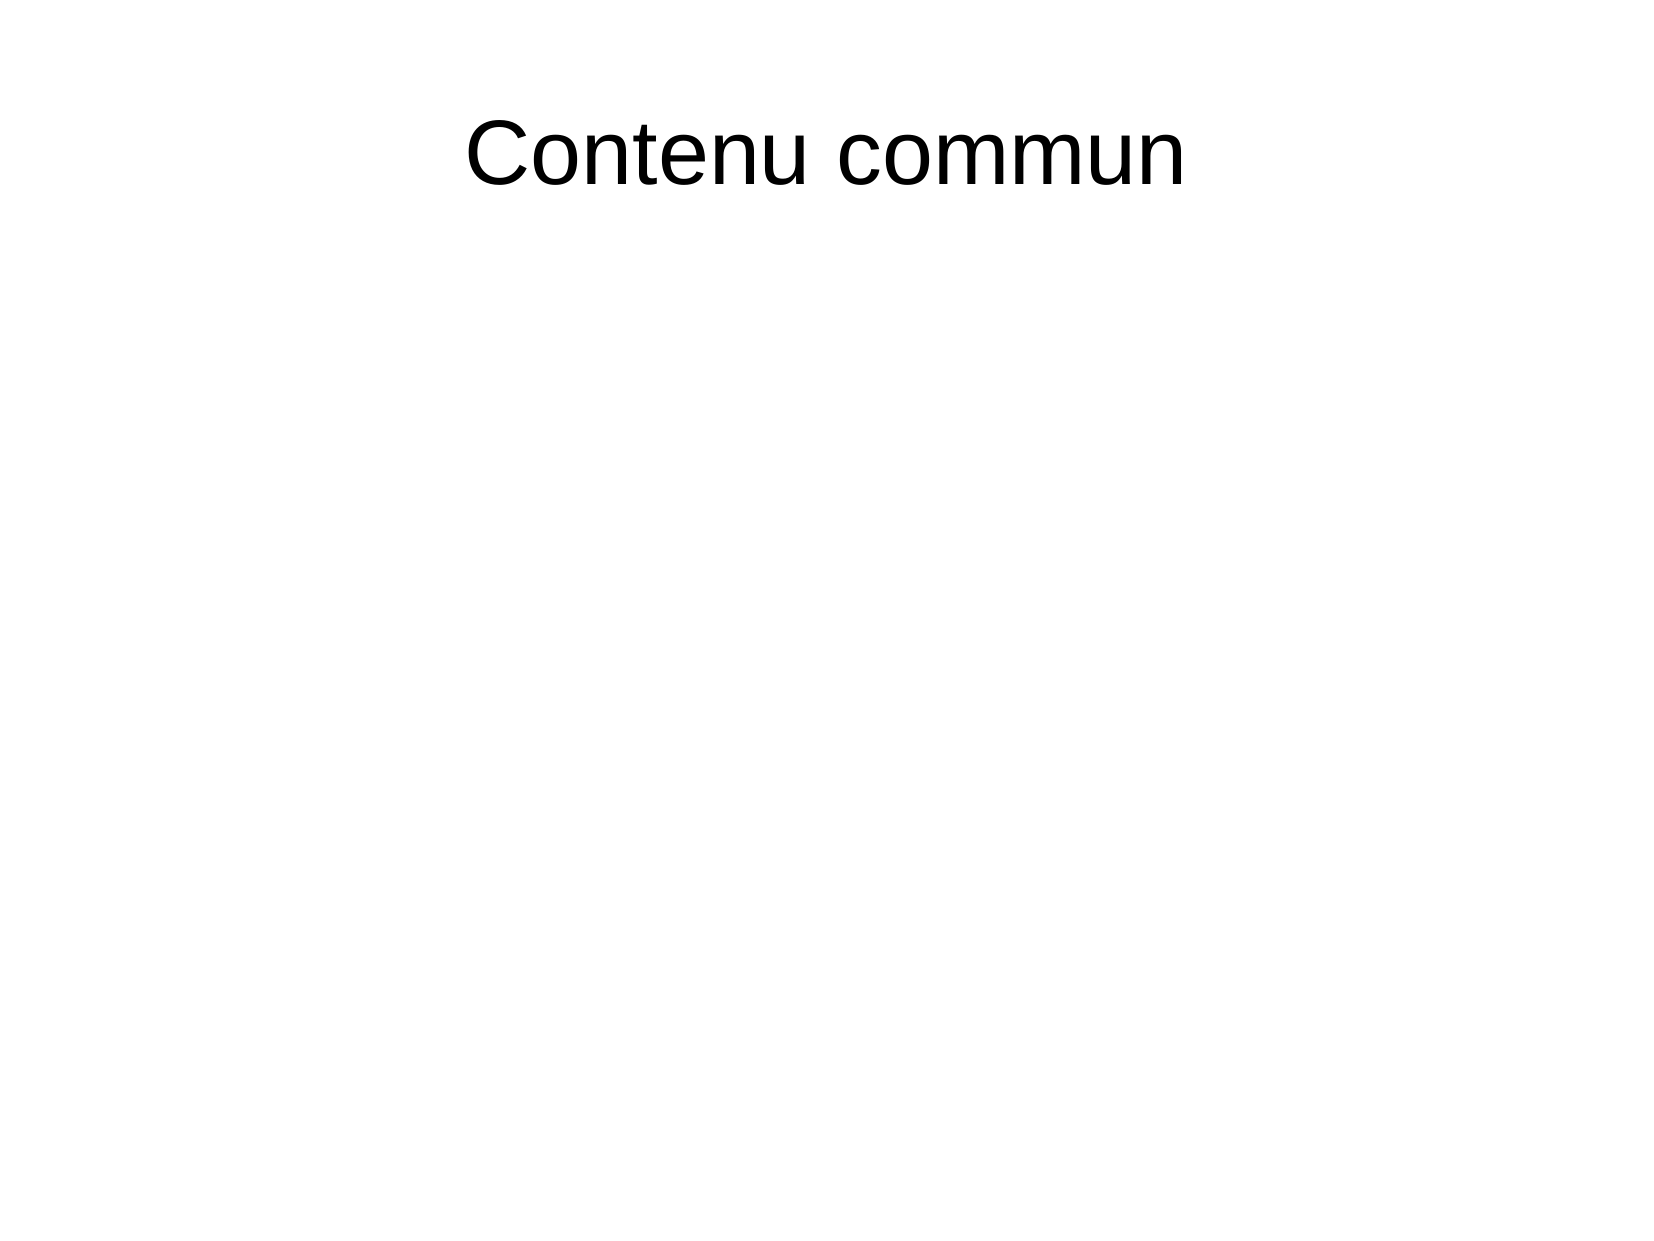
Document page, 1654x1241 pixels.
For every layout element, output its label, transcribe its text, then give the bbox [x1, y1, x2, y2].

title Contenu commun [82, 49, 1571, 257]
